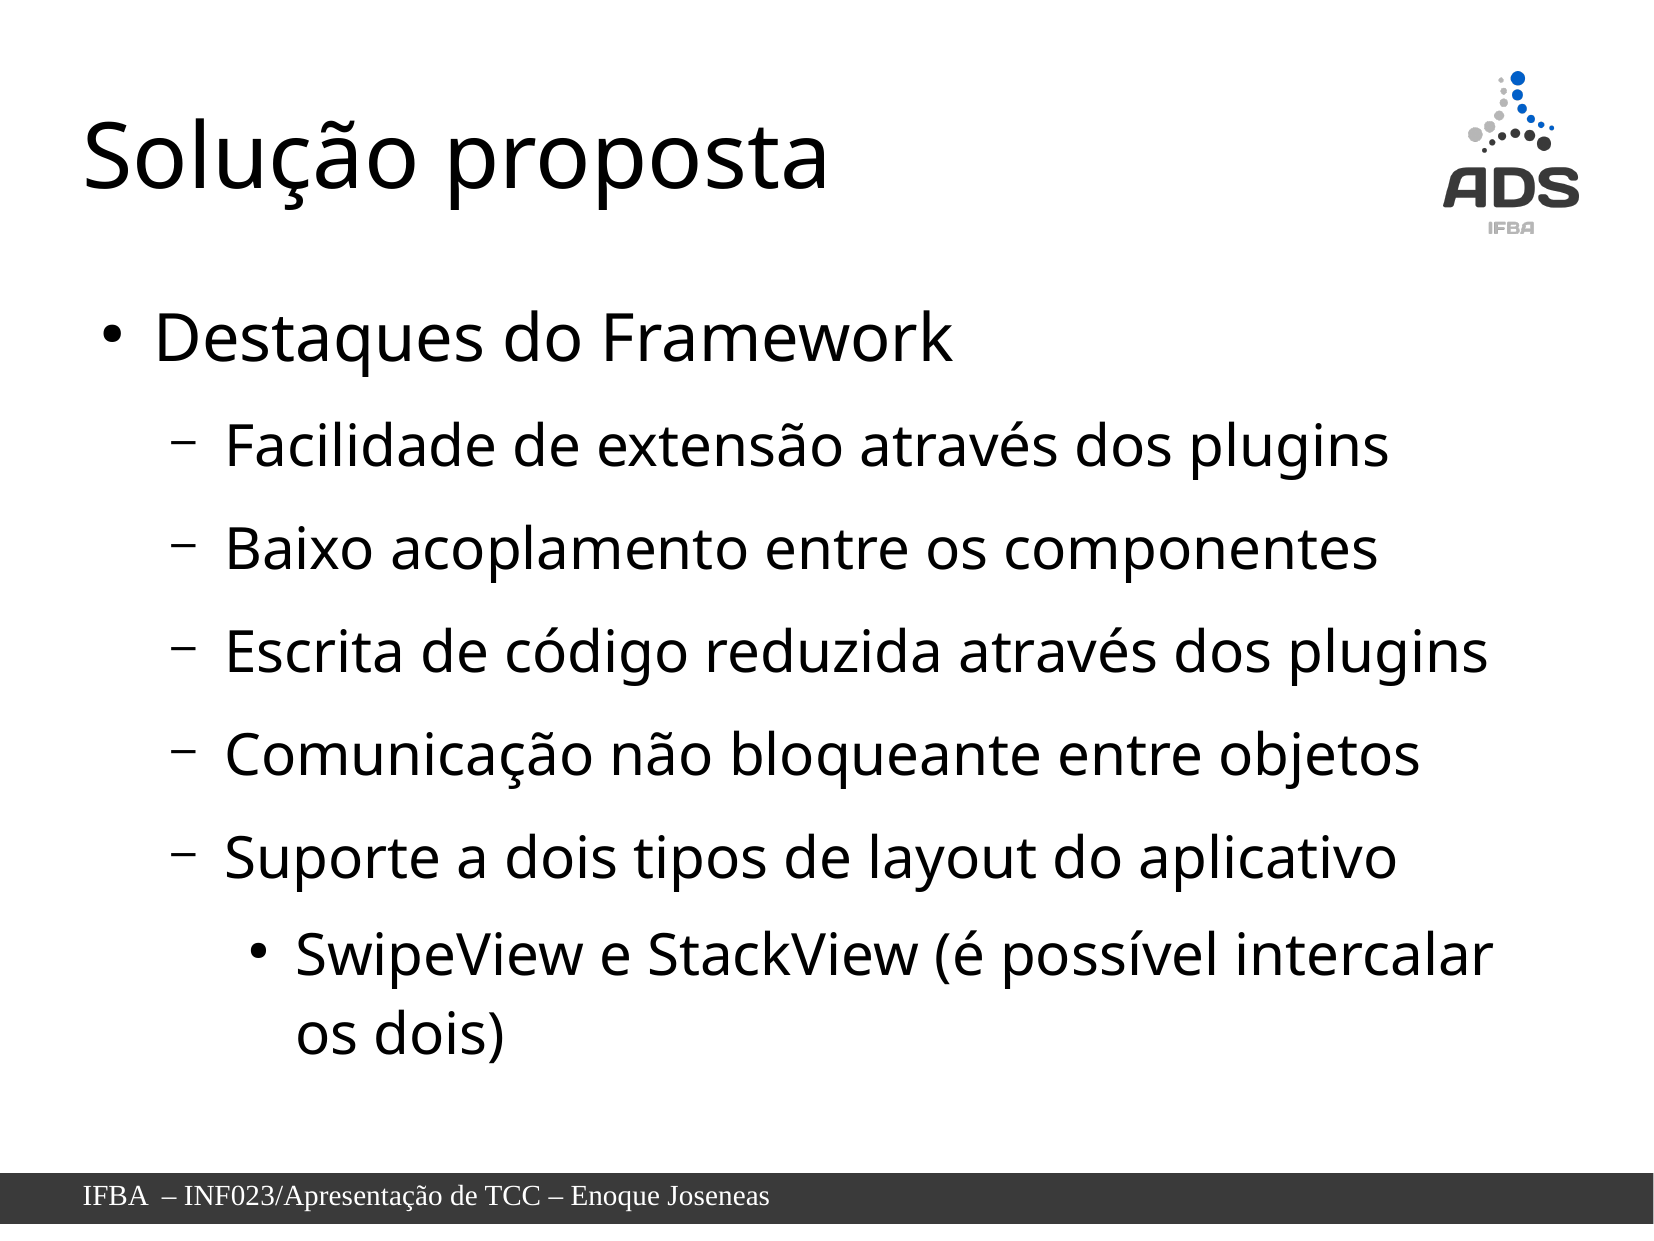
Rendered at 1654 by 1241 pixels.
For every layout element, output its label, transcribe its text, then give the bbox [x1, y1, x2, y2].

picture [1443, 71, 1579, 234]
list Destaques do Framework Facilidade de extensão através dos plugins Baixo acoplamento entre os componentes Escrita de código reduzida através dos plugins Comunicação não bloqueante entre objetos Suporte a dois tipos de layout do aplicativo SwipeView e StackView (é possível intercalar os dois) [82, 290, 1571, 1156]
title Solução proposta [82, 49, 1426, 257]
